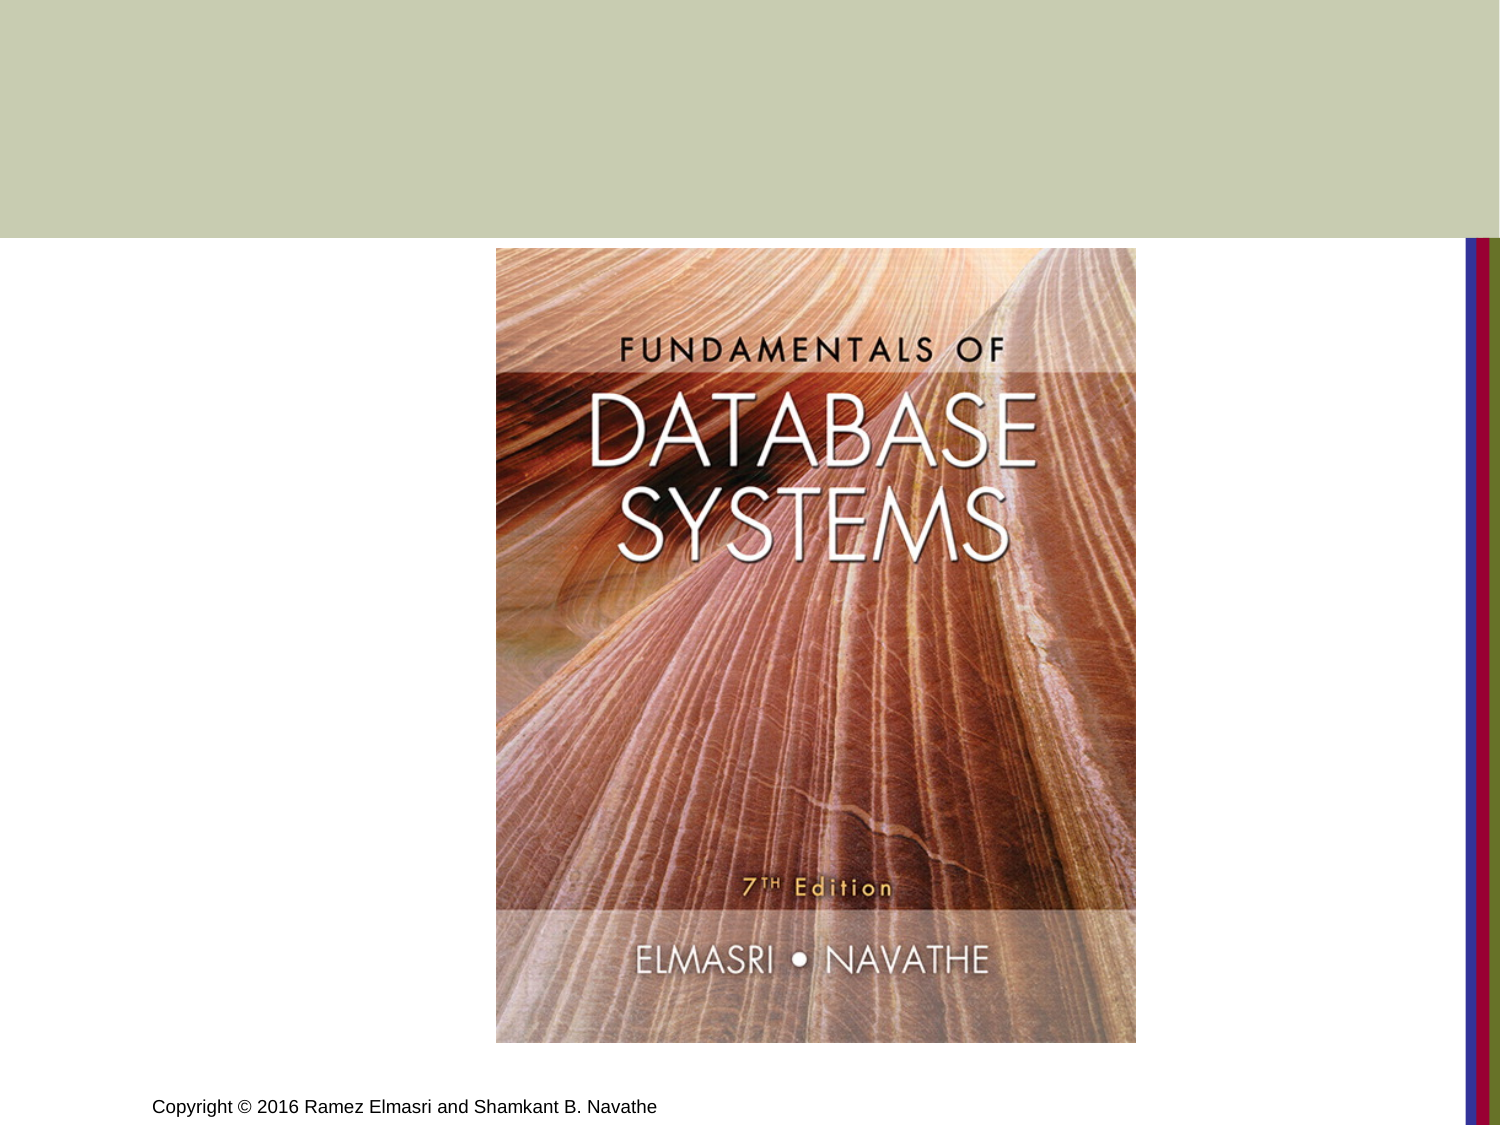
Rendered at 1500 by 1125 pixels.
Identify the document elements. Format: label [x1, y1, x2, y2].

picture [496, 248, 1136, 1043]
